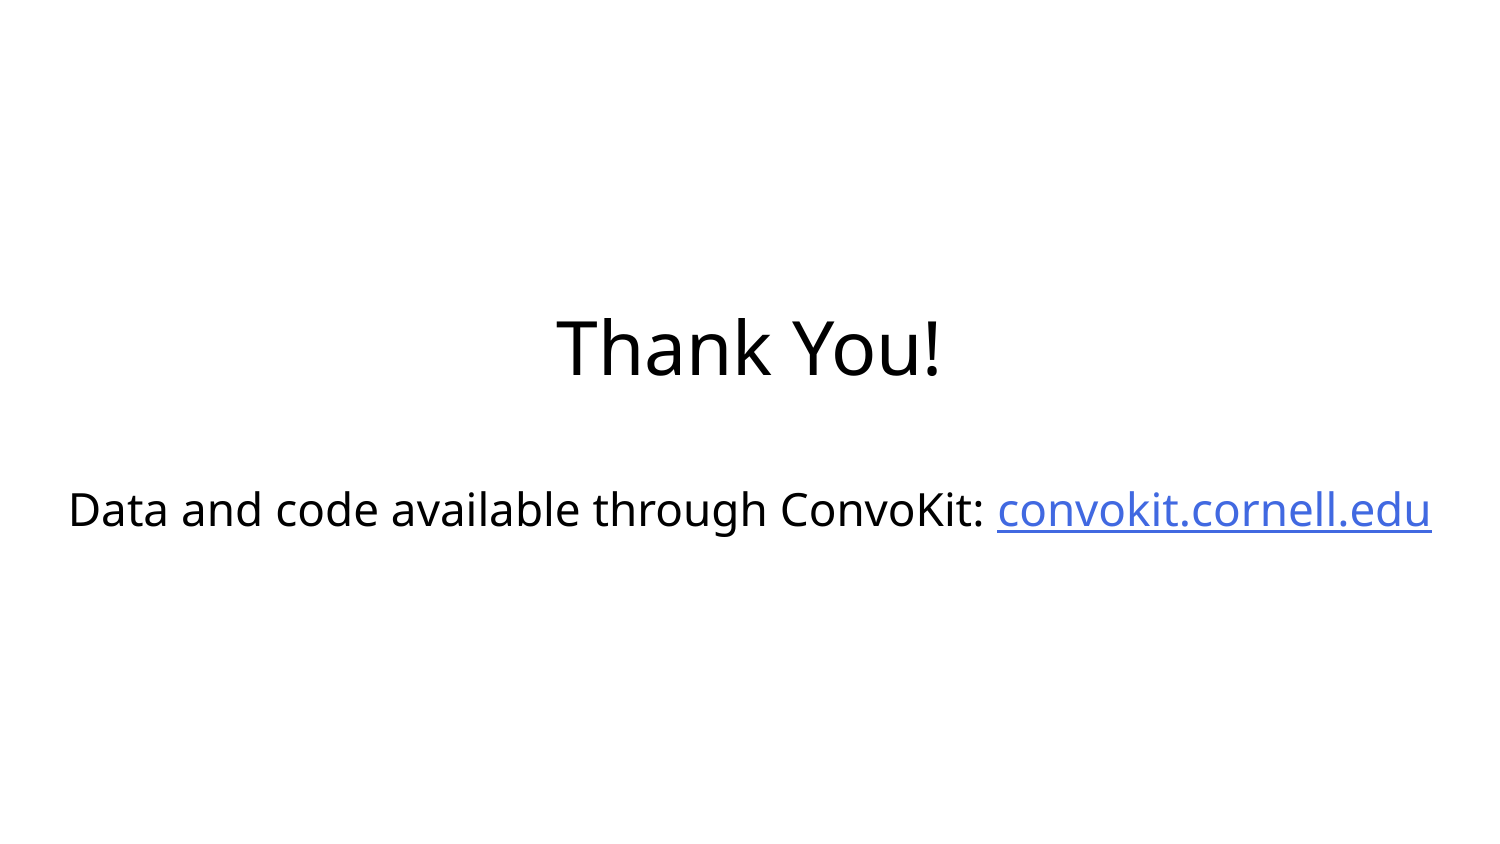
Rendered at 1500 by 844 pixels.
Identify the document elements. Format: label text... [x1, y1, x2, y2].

title Thank You! Data and code available through ConvoKit: convokit.cornell.edu [51, 352, 1449, 491]
